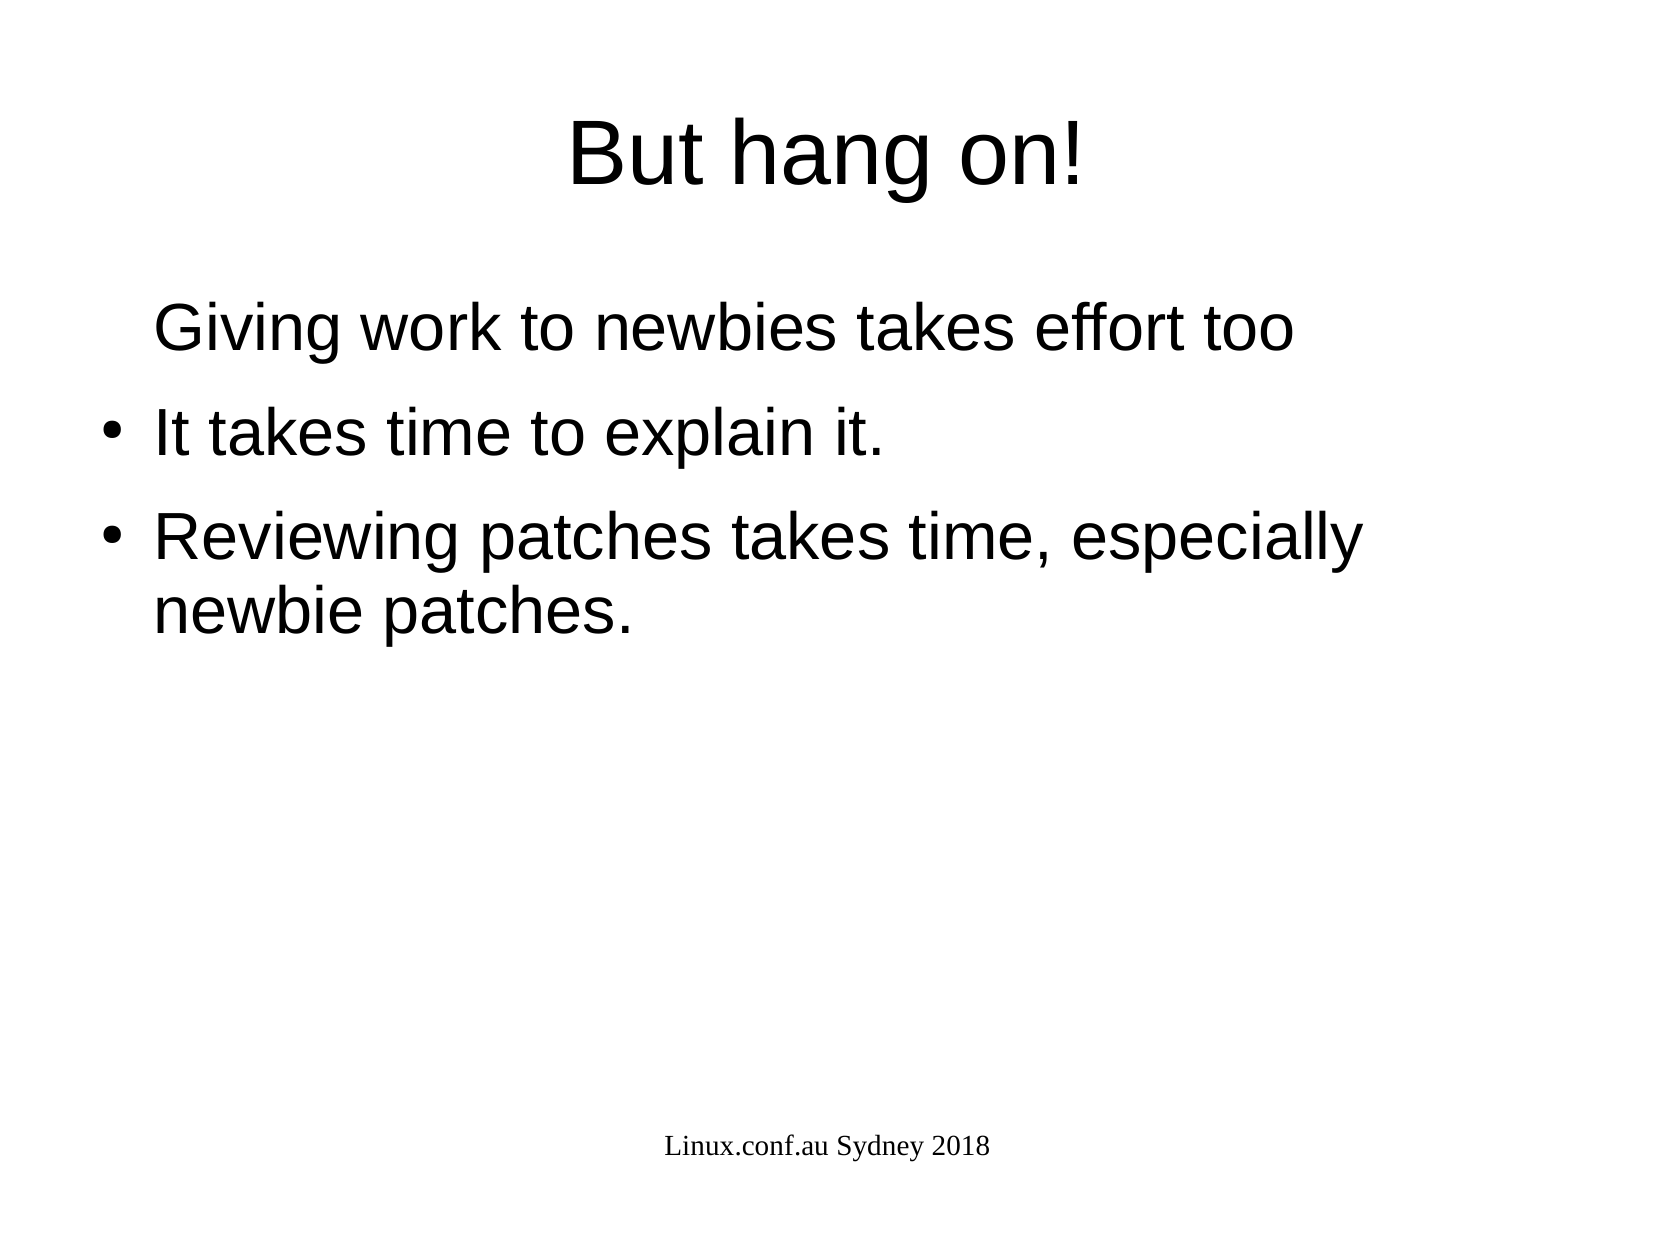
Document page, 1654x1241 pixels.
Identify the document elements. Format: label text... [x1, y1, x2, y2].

title But hang on! [82, 49, 1571, 257]
list Giving work to newbies takes effort too It takes time to explain it. Reviewing patches takes time, especially newbie patches. [82, 290, 1571, 1010]
